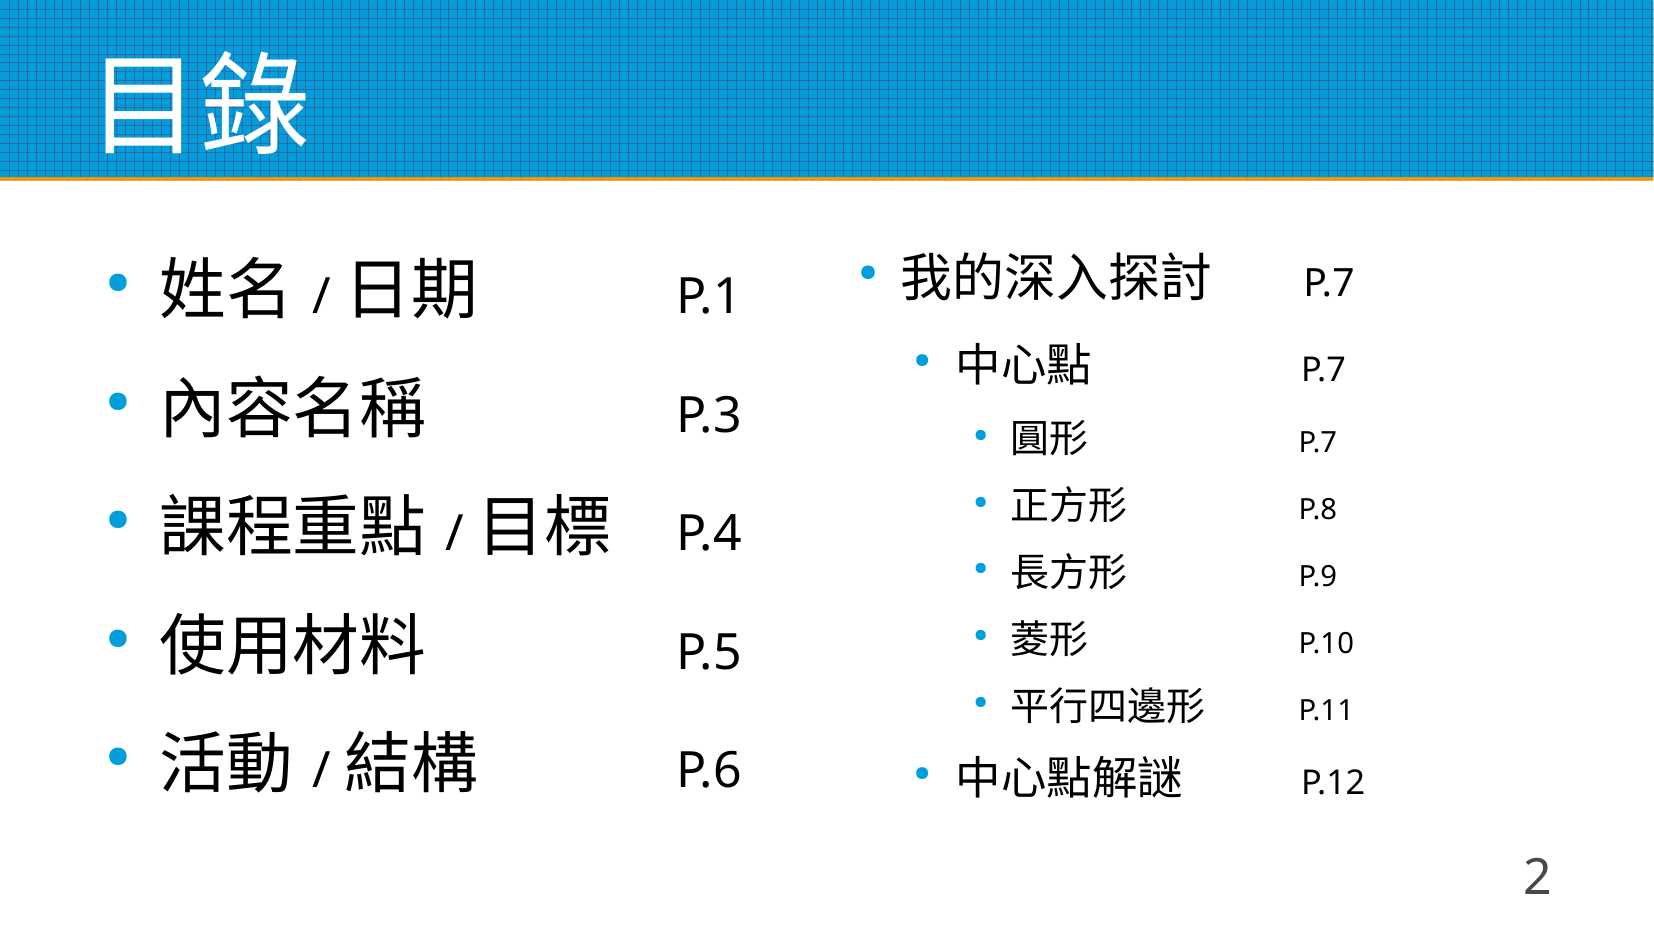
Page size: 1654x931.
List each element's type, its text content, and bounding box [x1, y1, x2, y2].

list 姓名/日期 P.1 內容名稱 P.3 課程重點/目標 P.4 使用材料 P.5 活動/結構 P.6 [88, 236, 809, 813]
list 我的深入探討 P.7 中心點 P.7 圓形 P.7 正方形 P.8 長方形 P.9 菱形 P.10 平行四邊形 P.11 中心點解謎 P.12 [845, 236, 1566, 813]
title 目錄 [88, 14, 1565, 178]
